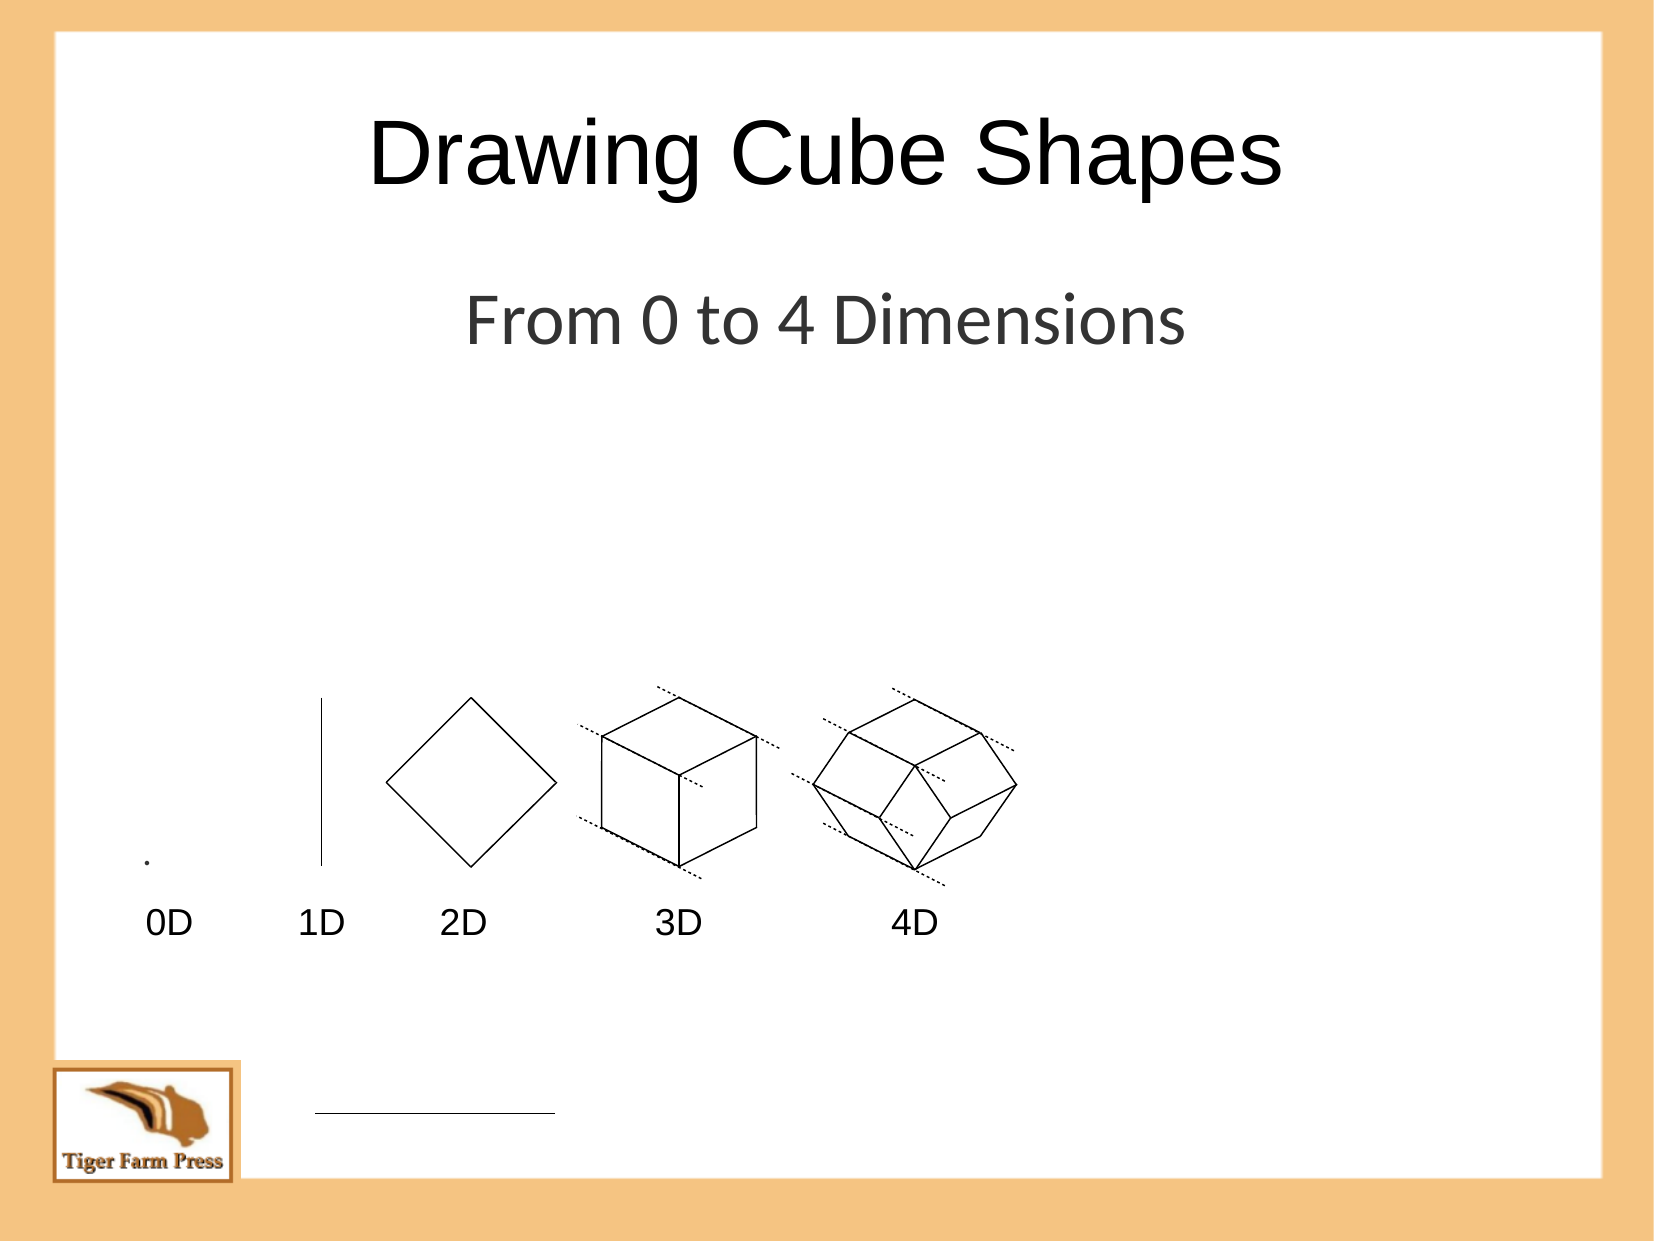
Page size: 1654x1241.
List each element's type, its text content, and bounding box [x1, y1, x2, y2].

title Drawing Cube Shapes [82, 49, 1571, 257]
list From 0 to 4 Dimensions . 0D 1D 2D 3D 4D [82, 290, 1571, 1109]
picture [0, 0, 1654, 1241]
